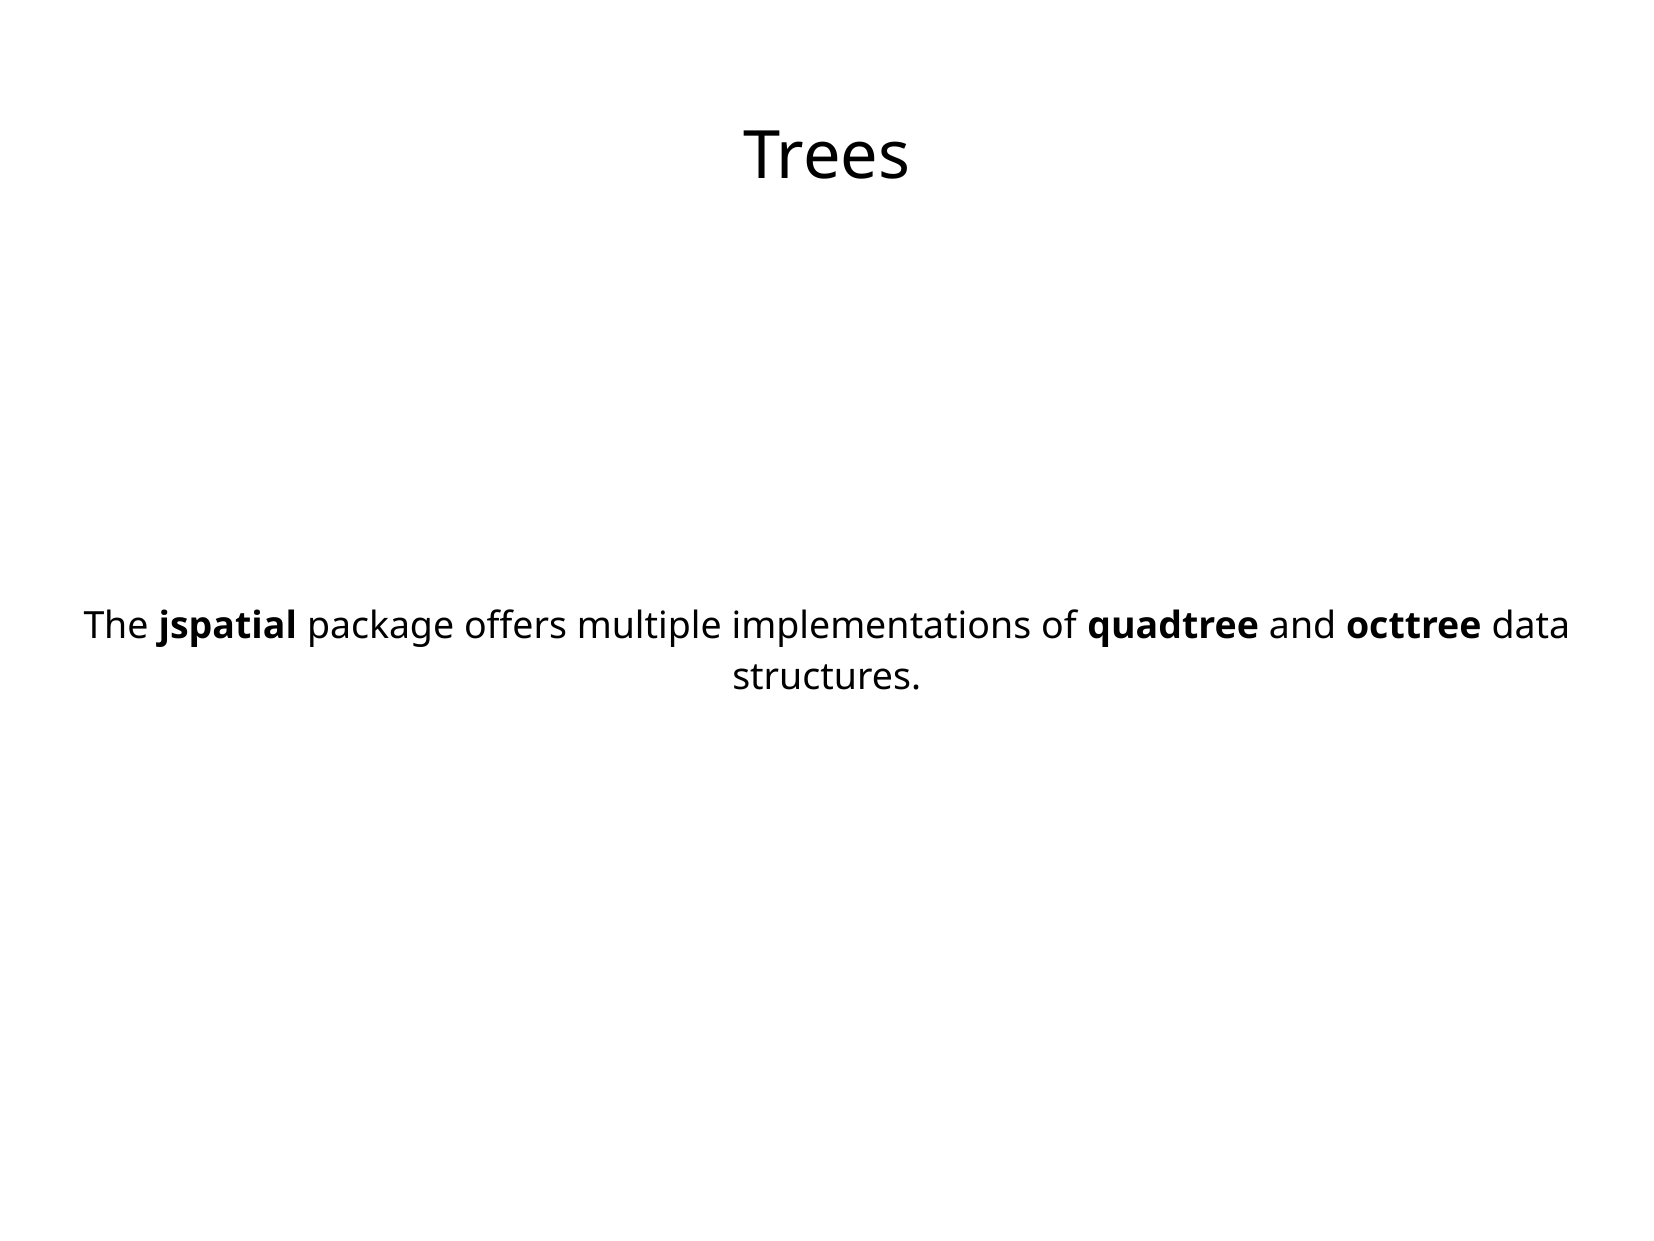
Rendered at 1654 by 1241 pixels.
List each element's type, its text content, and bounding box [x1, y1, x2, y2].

subtitle The jspatial package offers multiple implementations of quadtree and octtree data structures. [82, 290, 1571, 1010]
title Trees [82, 49, 1571, 257]
